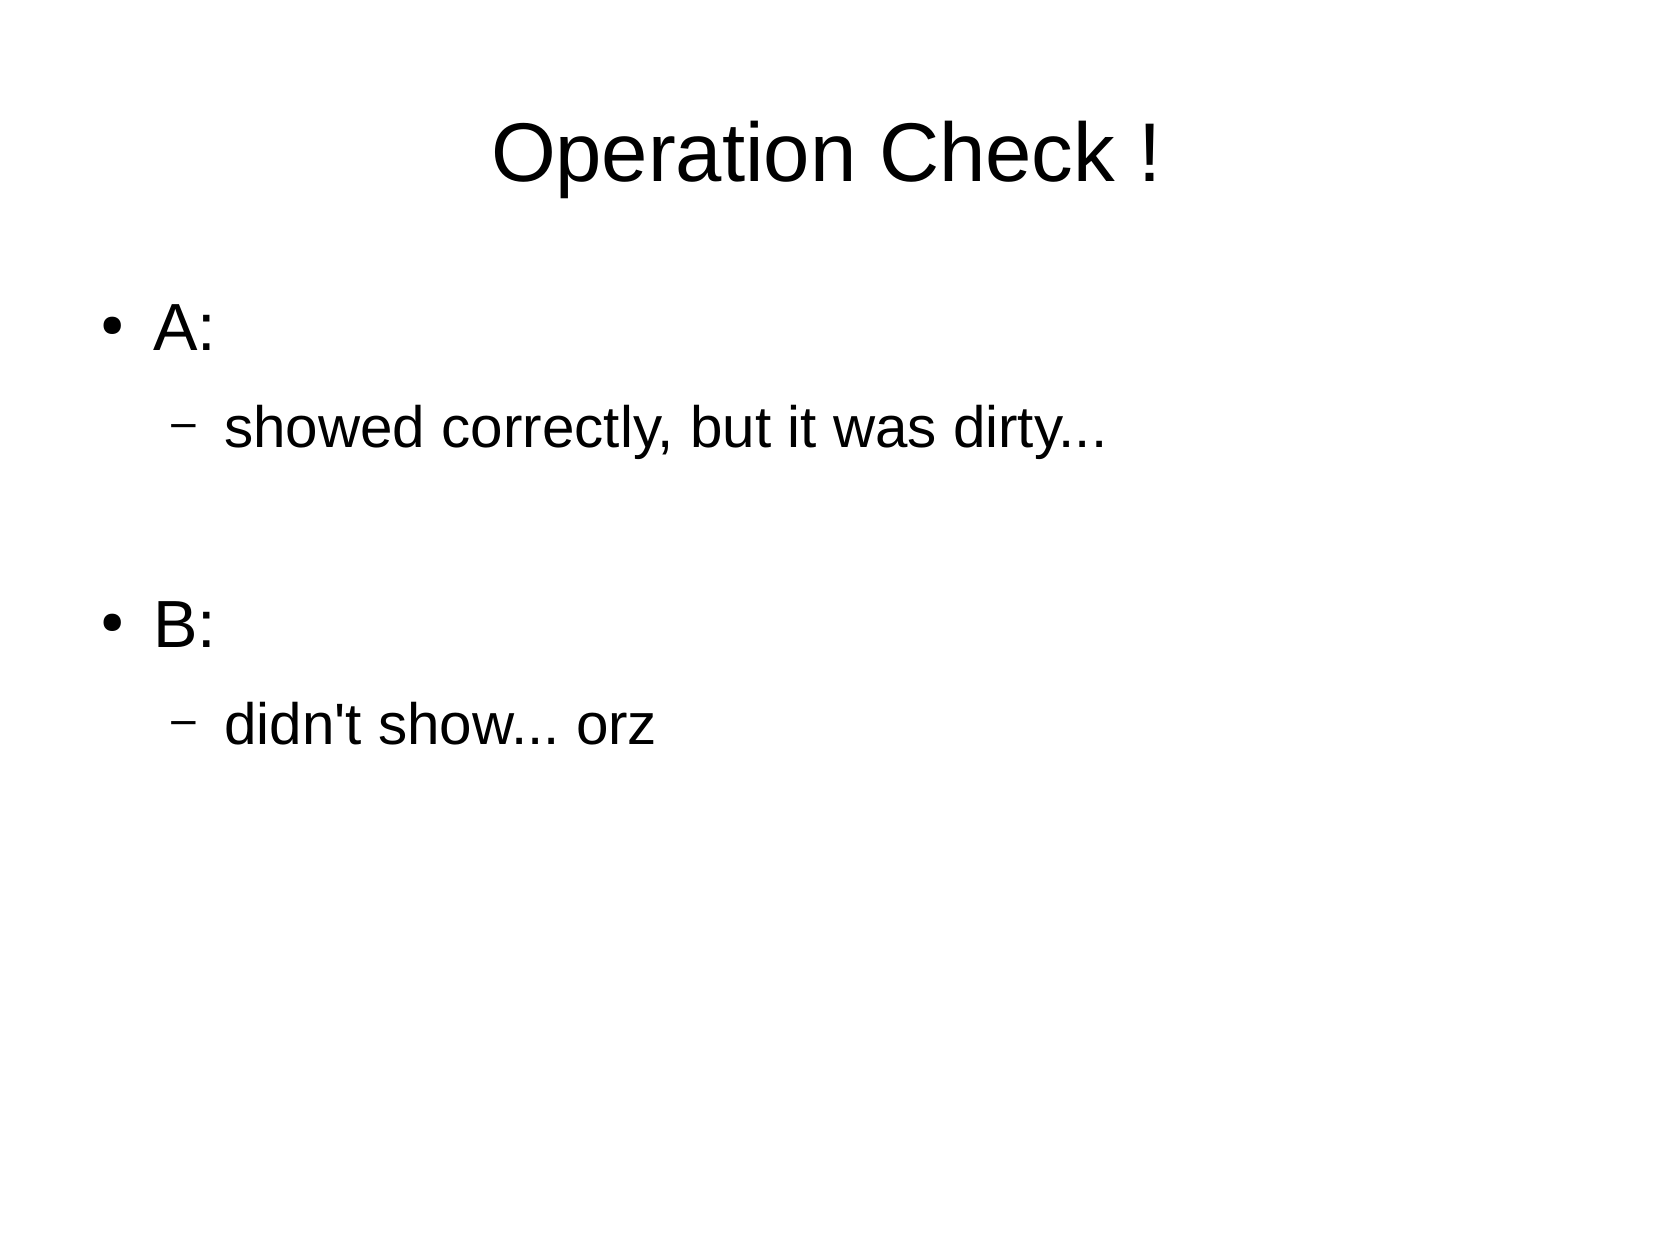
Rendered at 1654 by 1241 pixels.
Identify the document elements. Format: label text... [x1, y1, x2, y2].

title Operation Check ! [82, 49, 1571, 257]
list A: showed correctly, but it was dirty... B: didn't show... orz [82, 290, 1538, 1010]
